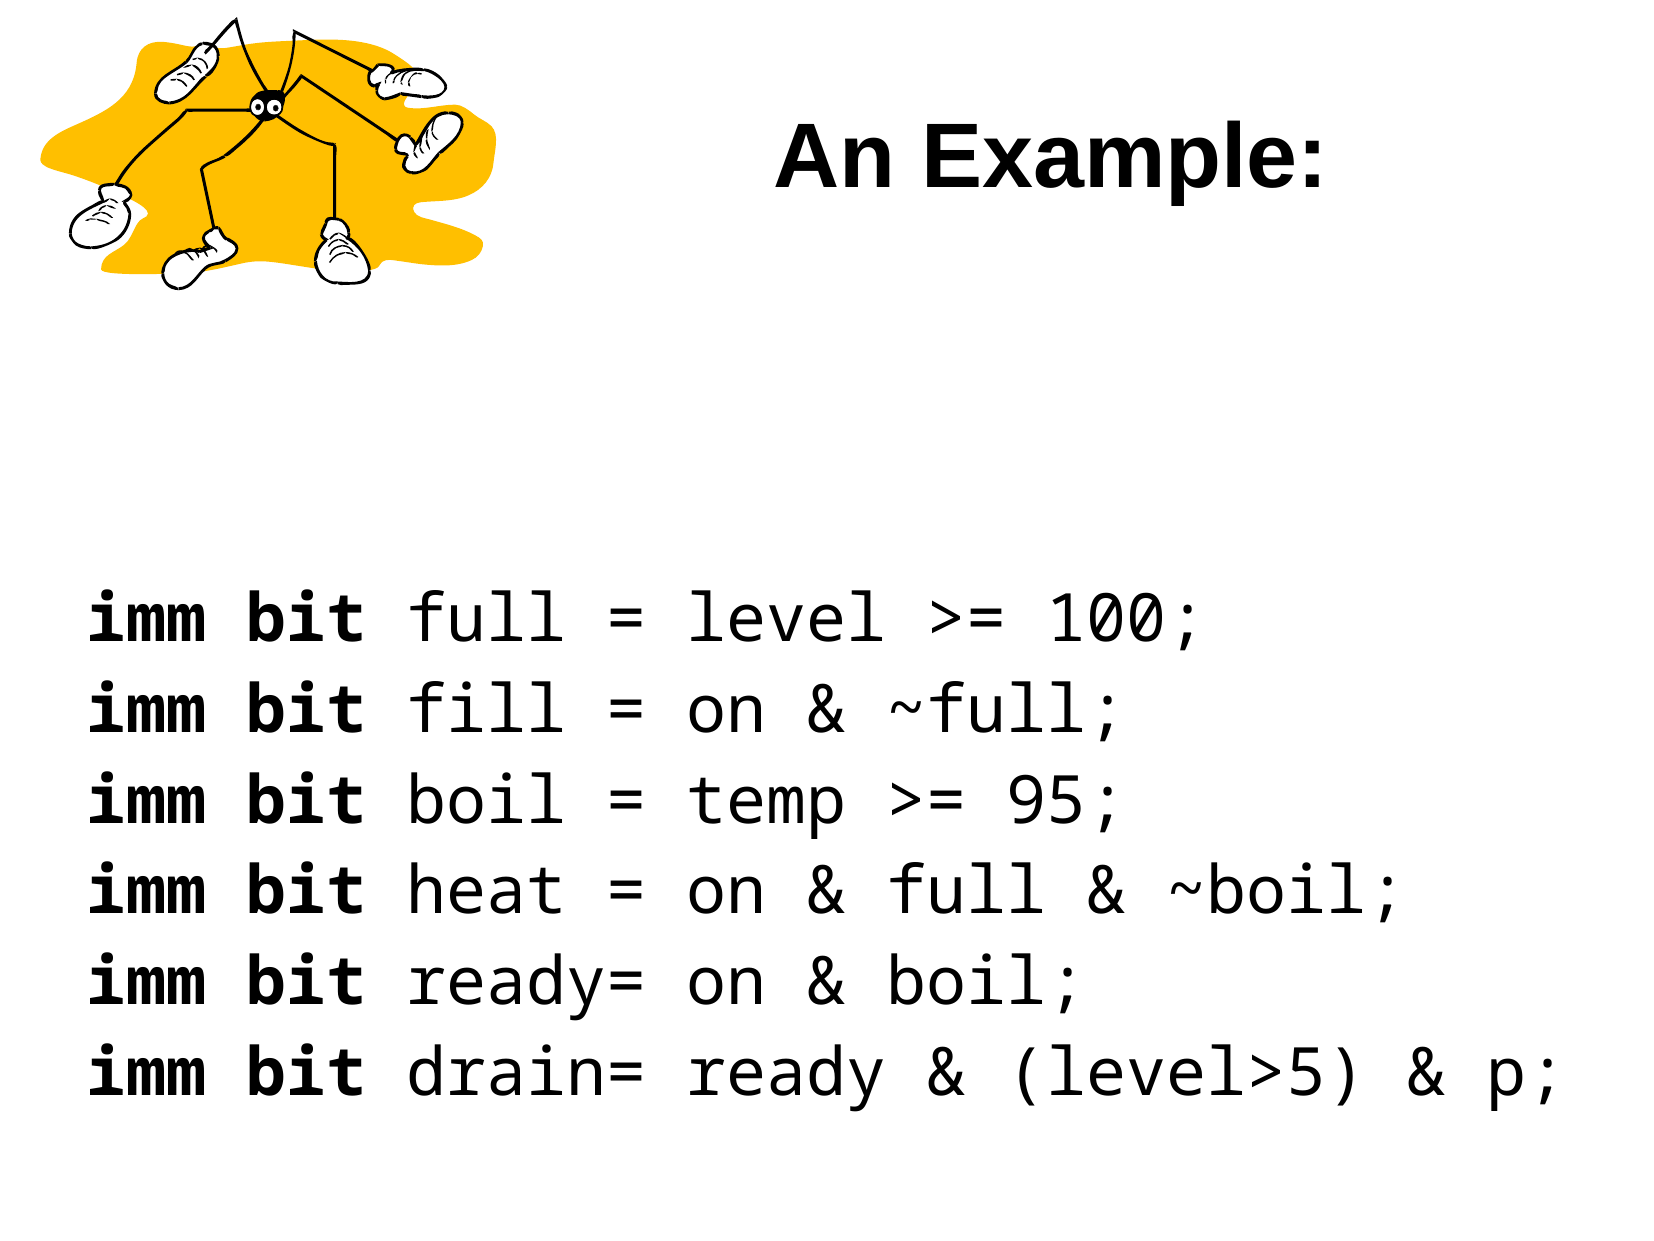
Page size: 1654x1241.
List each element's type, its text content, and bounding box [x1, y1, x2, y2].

subtitle imm bit full = level >= 100; imm bit fill = on & ~full; imm bit boil = temp >= 95; imm bit heat = on & full & ~boil; imm bit ready= on & boil; imm bit drain= ready & (level>5) & p; [86, 296, 1575, 1208]
title An Example: [531, 49, 1571, 296]
picture [40, 17, 497, 291]
